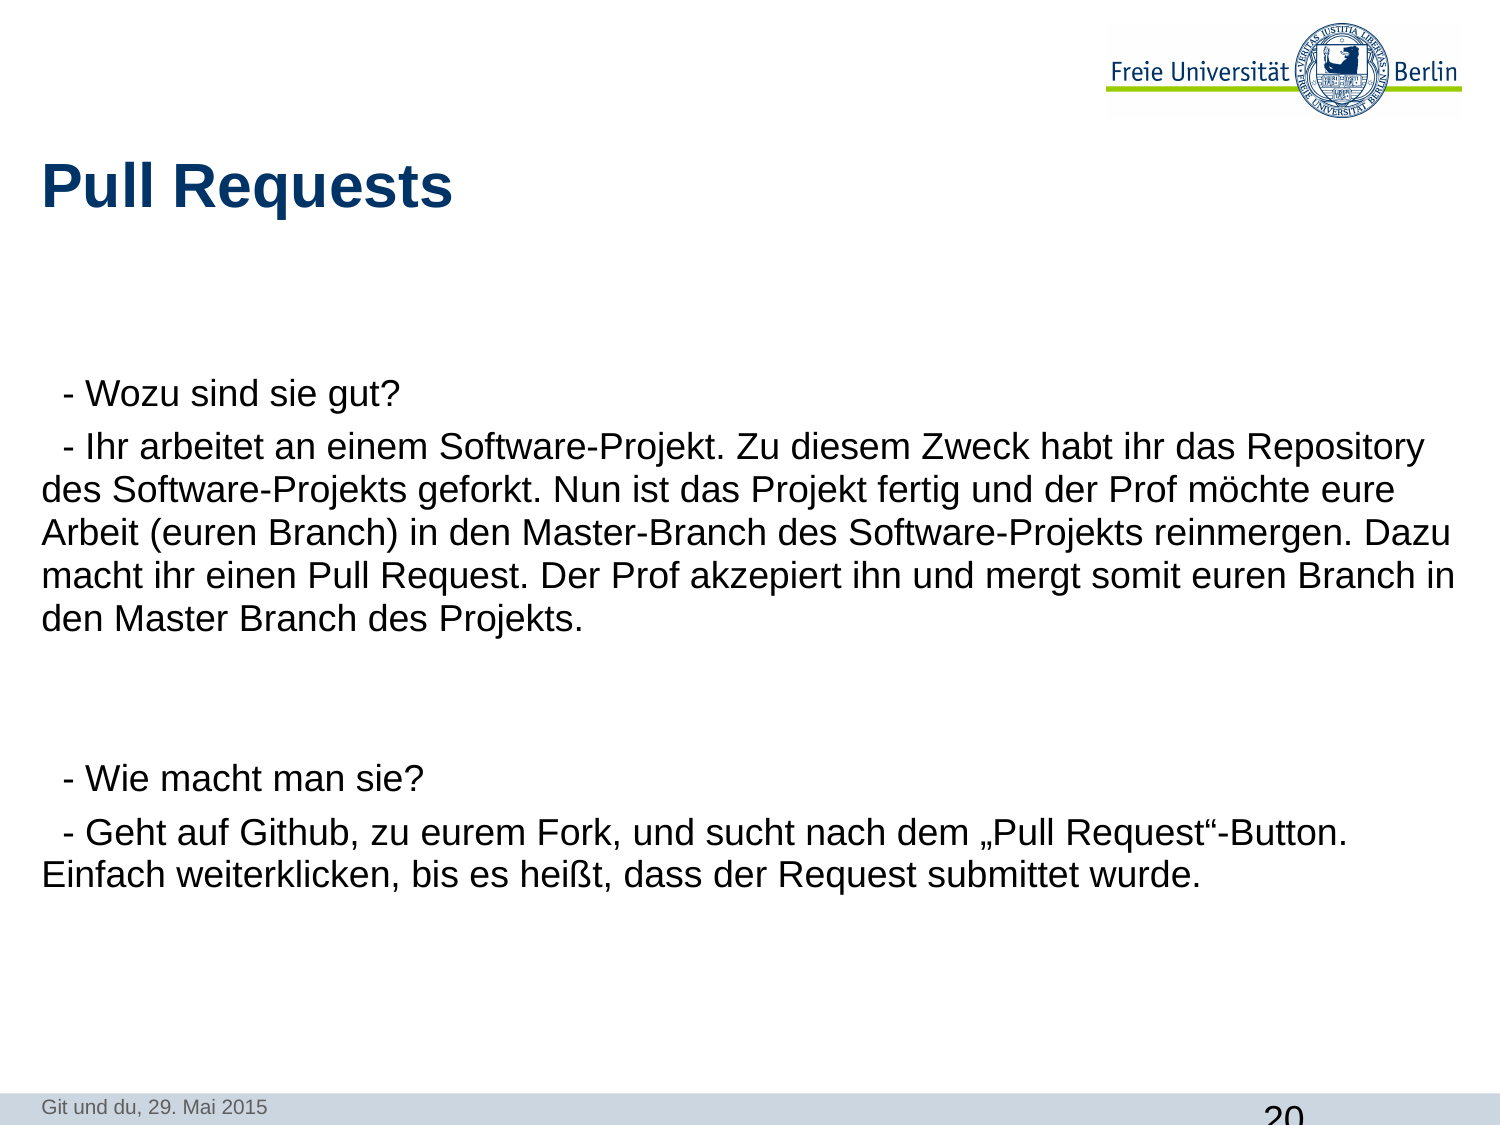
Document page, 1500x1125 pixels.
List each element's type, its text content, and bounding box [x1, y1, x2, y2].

picture [1106, 23, 1462, 118]
title Pull Requests [41, 150, 1460, 221]
list - Wozu sind sie gut? - Ihr arbeitet an einem Software-Projekt. Zu diesem Zweck habt ihr das Repository des Software-Projekts geforkt. Nun ist das Projekt fertig und der Prof möchte eure Arbeit (euren Branch) in den Master-Branch des Software-Projekts reinmergen. Dazu macht ihr einen Pull Request. Der Prof akzepiert ihn und mergt somit euren Branch in den Master Branch des Projekts. - Wie macht man sie? - Geht auf Github, zu eurem Fork, und sucht nach dem „Pull Request“-Button. Einfach weiterklicken, bis es heißt, dass der Request submittet wurde. [41, 265, 1460, 1064]
